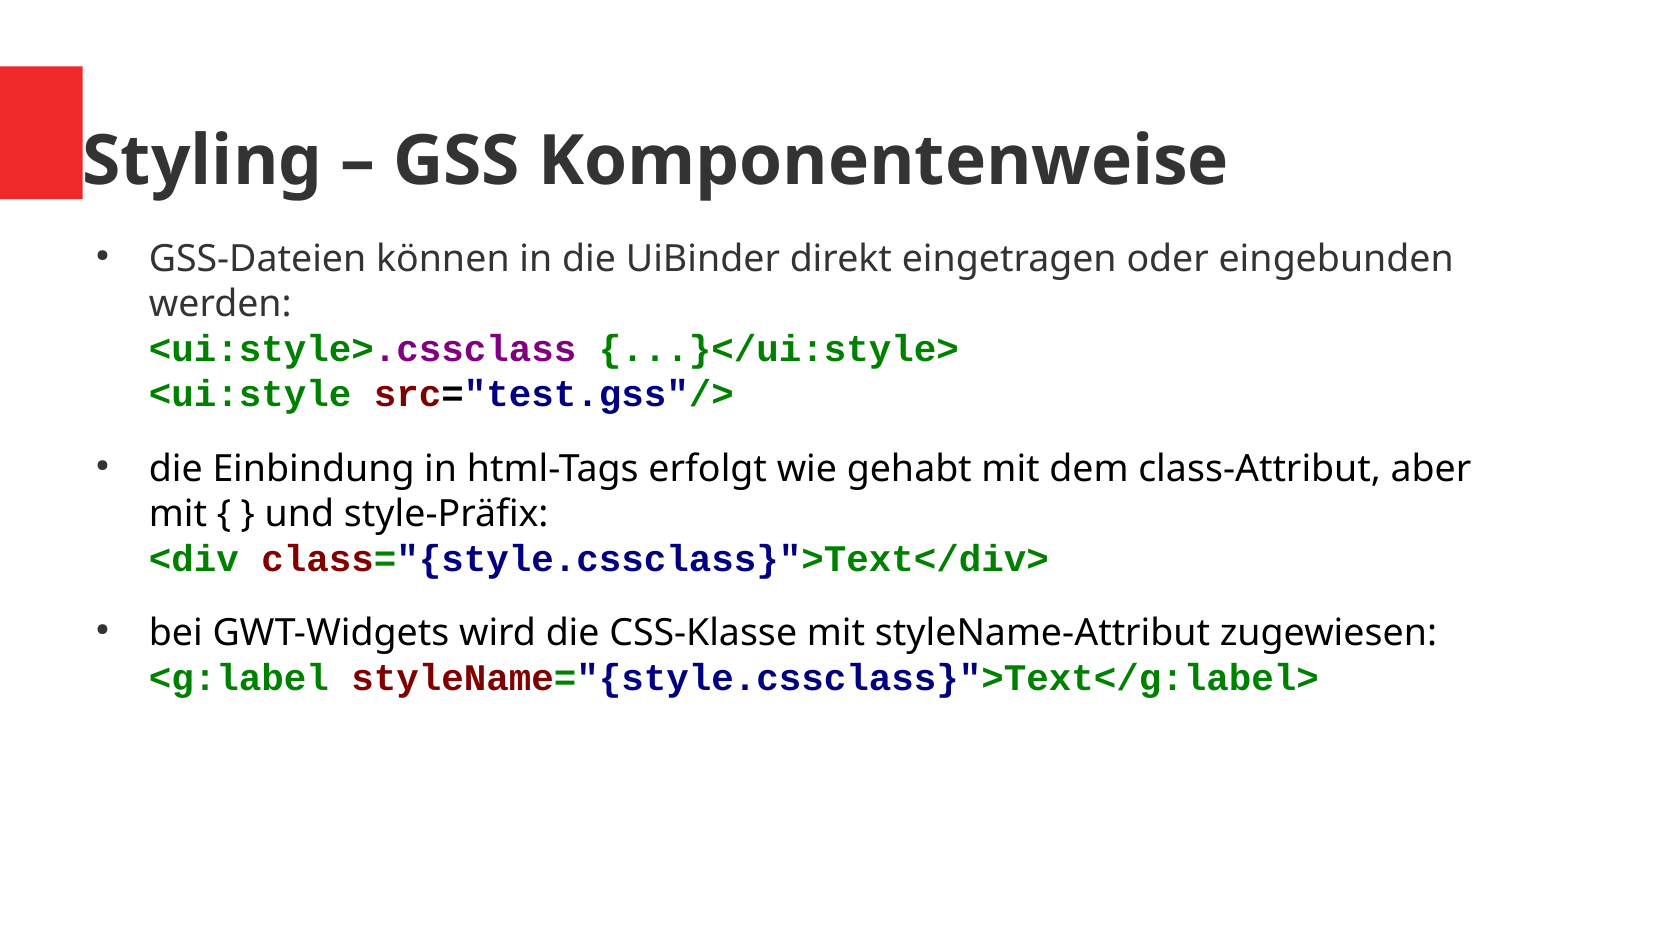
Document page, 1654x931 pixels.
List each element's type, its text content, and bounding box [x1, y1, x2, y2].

list GSS-Dateien können in die UiBinder direkt eingetragen oder eingebunden werden: <ui:style>.cssclass {...}</ui:style> <ui:style src="test.gss"/> die Einbindung in html-Tags erfolgt wie gehabt mit dem class-Attribut, aber mit { } und style-Präfix: <div class="{style.cssclass}">Text</div> bei GWT-Widgets wird die CSS-Klasse mit styleName-Attribut zugewiesen: <g:label styleName="{style.cssclass}">Text</g:label> [78, 234, 1537, 804]
title Styling – GSS Komponentenweise [82, 33, 1571, 196]
